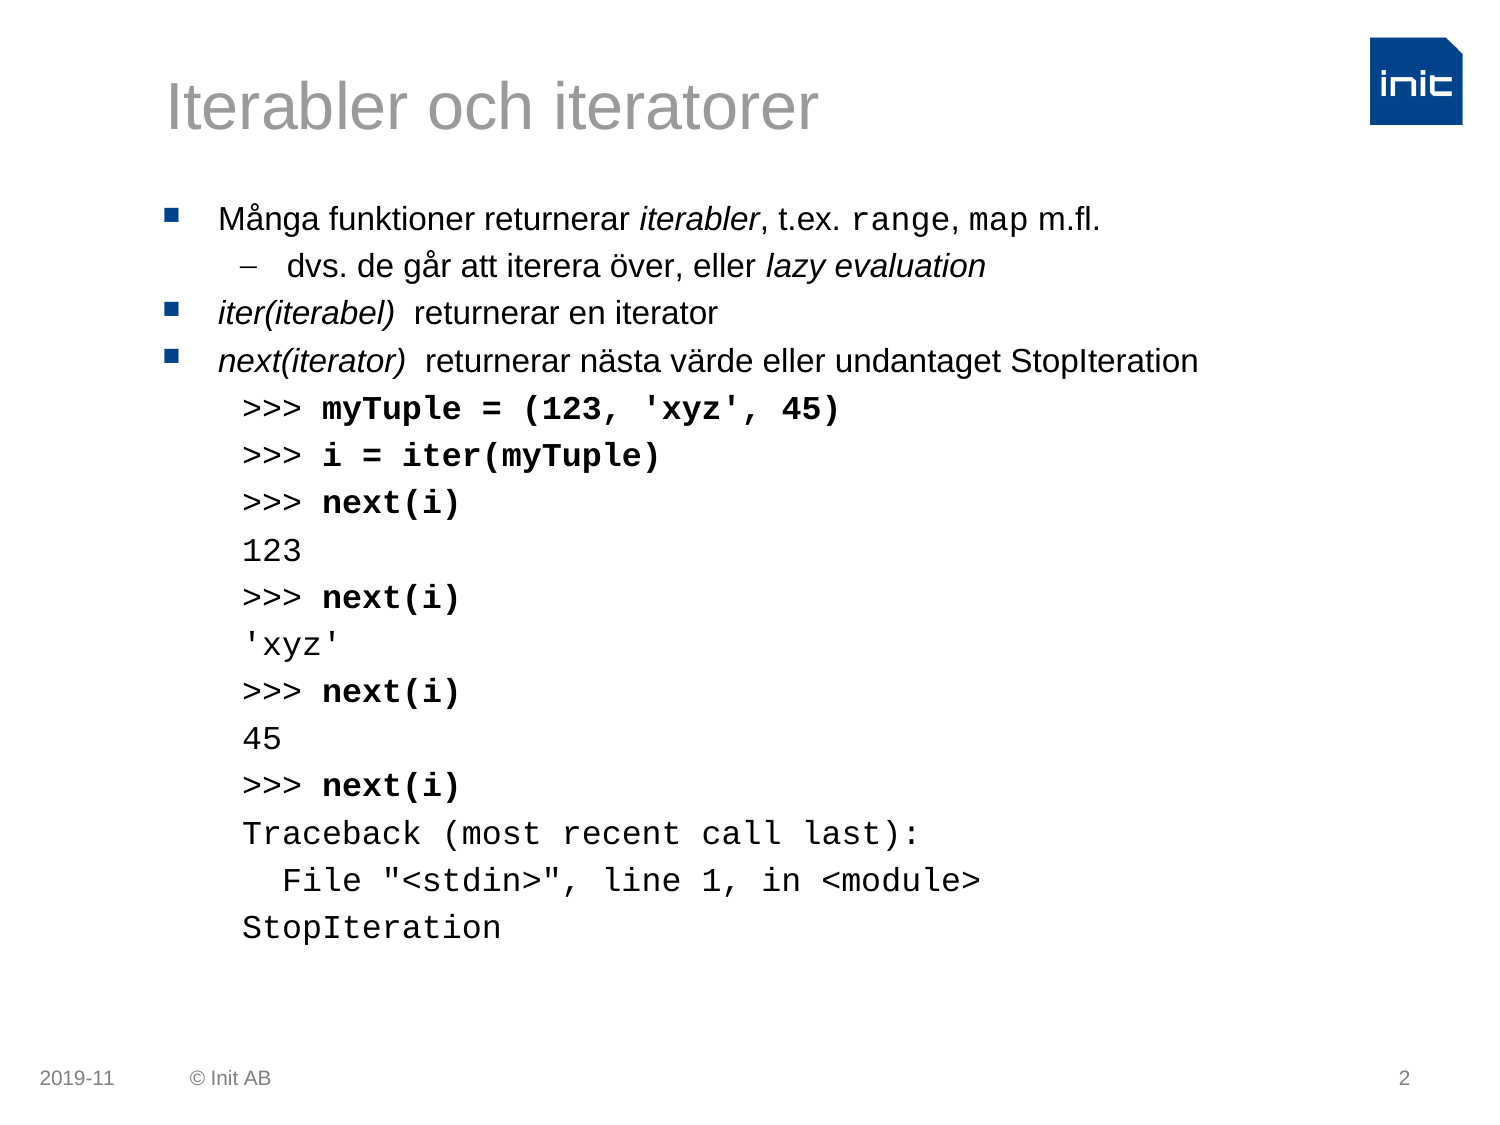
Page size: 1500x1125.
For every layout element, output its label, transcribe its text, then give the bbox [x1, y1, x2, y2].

text_box <nummer> [1350, 1037, 1426, 1098]
text_box Iterabler och iteratorer [150, 0, 1351, 151]
text_box © Init AB [174, 1037, 1326, 1098]
text_box Många funktioner returnerar iterabler, t.ex. range, map m.fl. dvs. de går att iterera över, eller lazy evaluation iter(iterabel) returnerar en iterator next(iterator) returnerar nästa värde eller undantaget StopIteration >>> myTuple = (123, 'xyz', 45) >>> i = iter(myTuple) >>> next(i) 123 >>> next(i) 'xyz' >>> next(i) 45 >>> next(i) Traceback (most recent call last): File "<stdin>", line 1, in <module> StopIteration [150, 189, 1351, 1001]
text_box 2019-11 [24, 1037, 151, 1098]
picture [1370, 37, 1463, 125]
